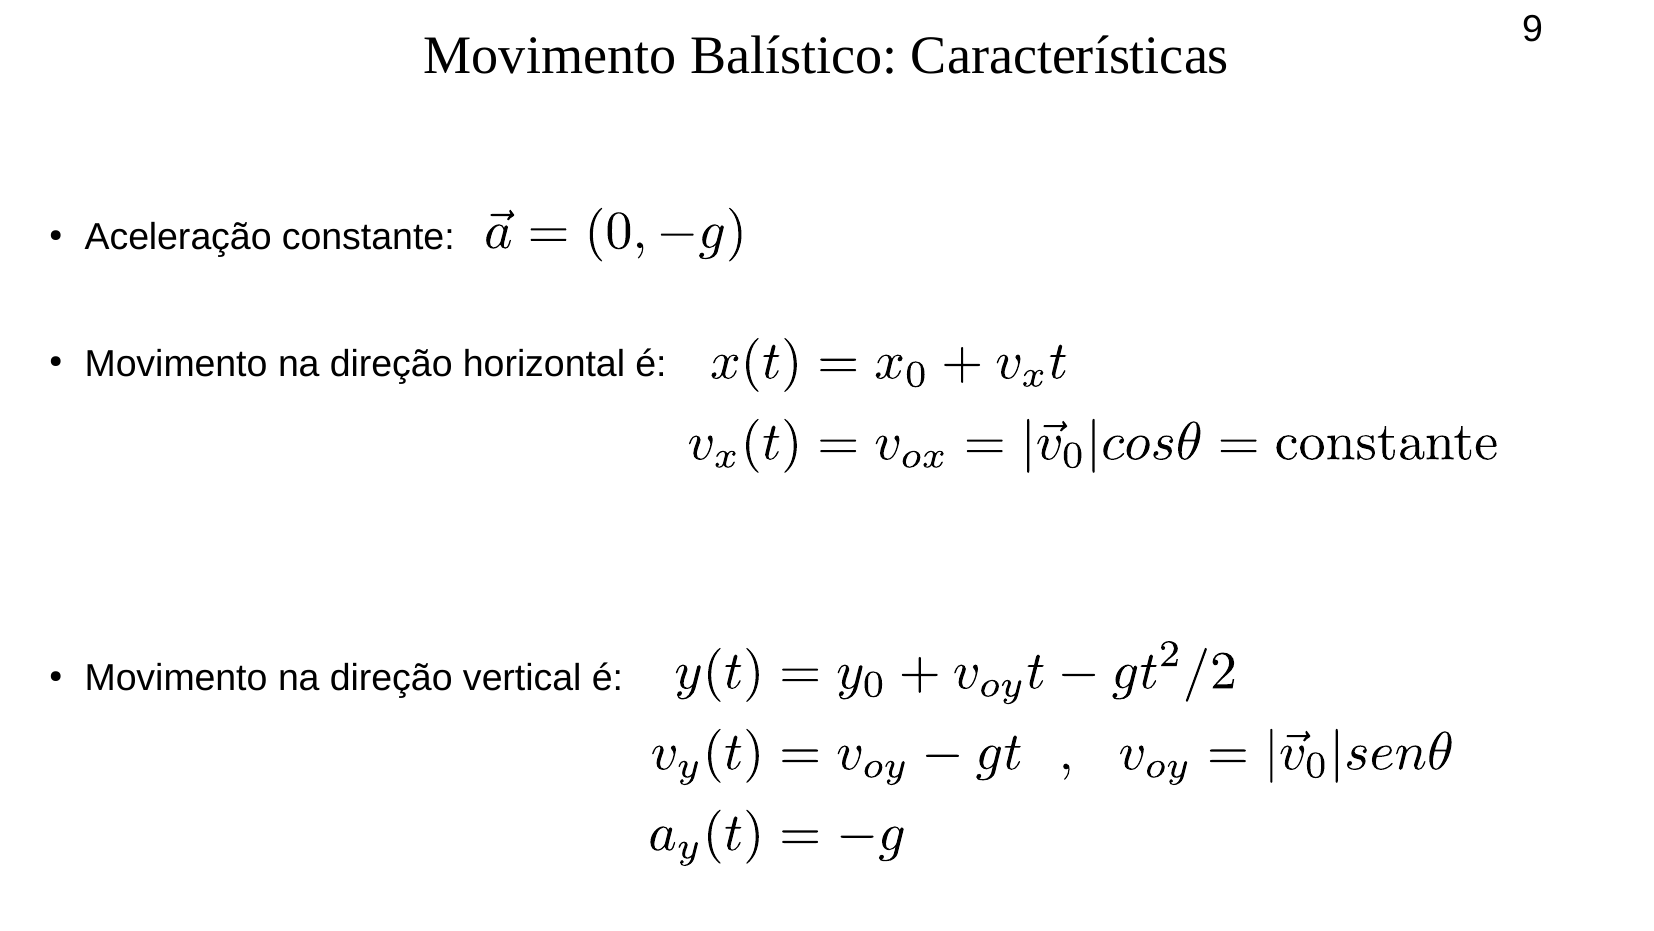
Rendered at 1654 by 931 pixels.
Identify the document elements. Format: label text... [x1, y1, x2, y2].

picture [646, 639, 1454, 868]
text_box Aceleração constante: Movimento na direção horizontal é: Movimento na direção vertical é: [34, 187, 1616, 759]
text_box Movimento Balístico: Características [408, 0, 1245, 94]
picture [687, 337, 1497, 473]
text_box <number> [1507, 0, 1654, 71]
picture [480, 207, 742, 262]
